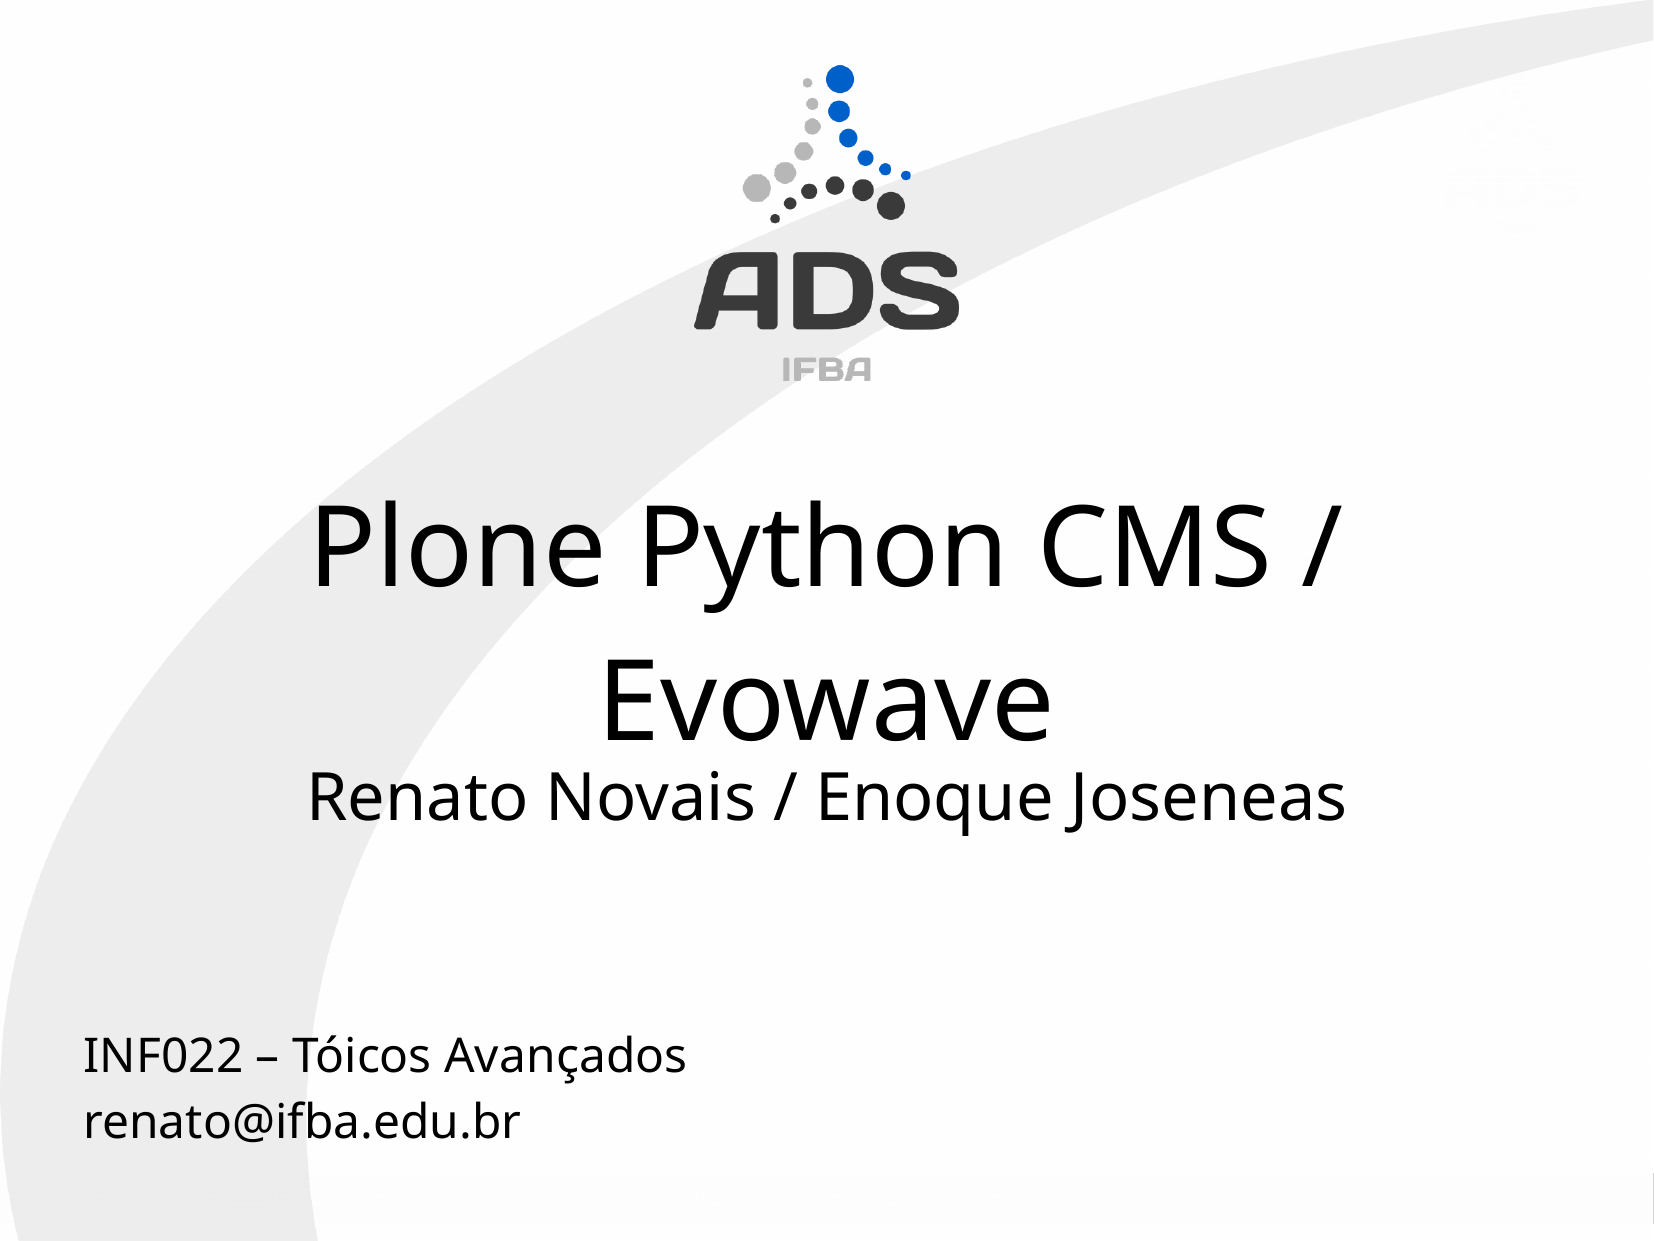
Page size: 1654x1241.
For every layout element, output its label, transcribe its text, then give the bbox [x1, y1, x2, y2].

text_box Renato Novais / Enoque Joseneas INF022 – Tóicos Avançados renato@ifba.edu.br [83, 714, 1572, 1188]
picture [0, 0, 1654, 1241]
text_box Plone Python CMS / Evowave [82, 514, 1571, 725]
